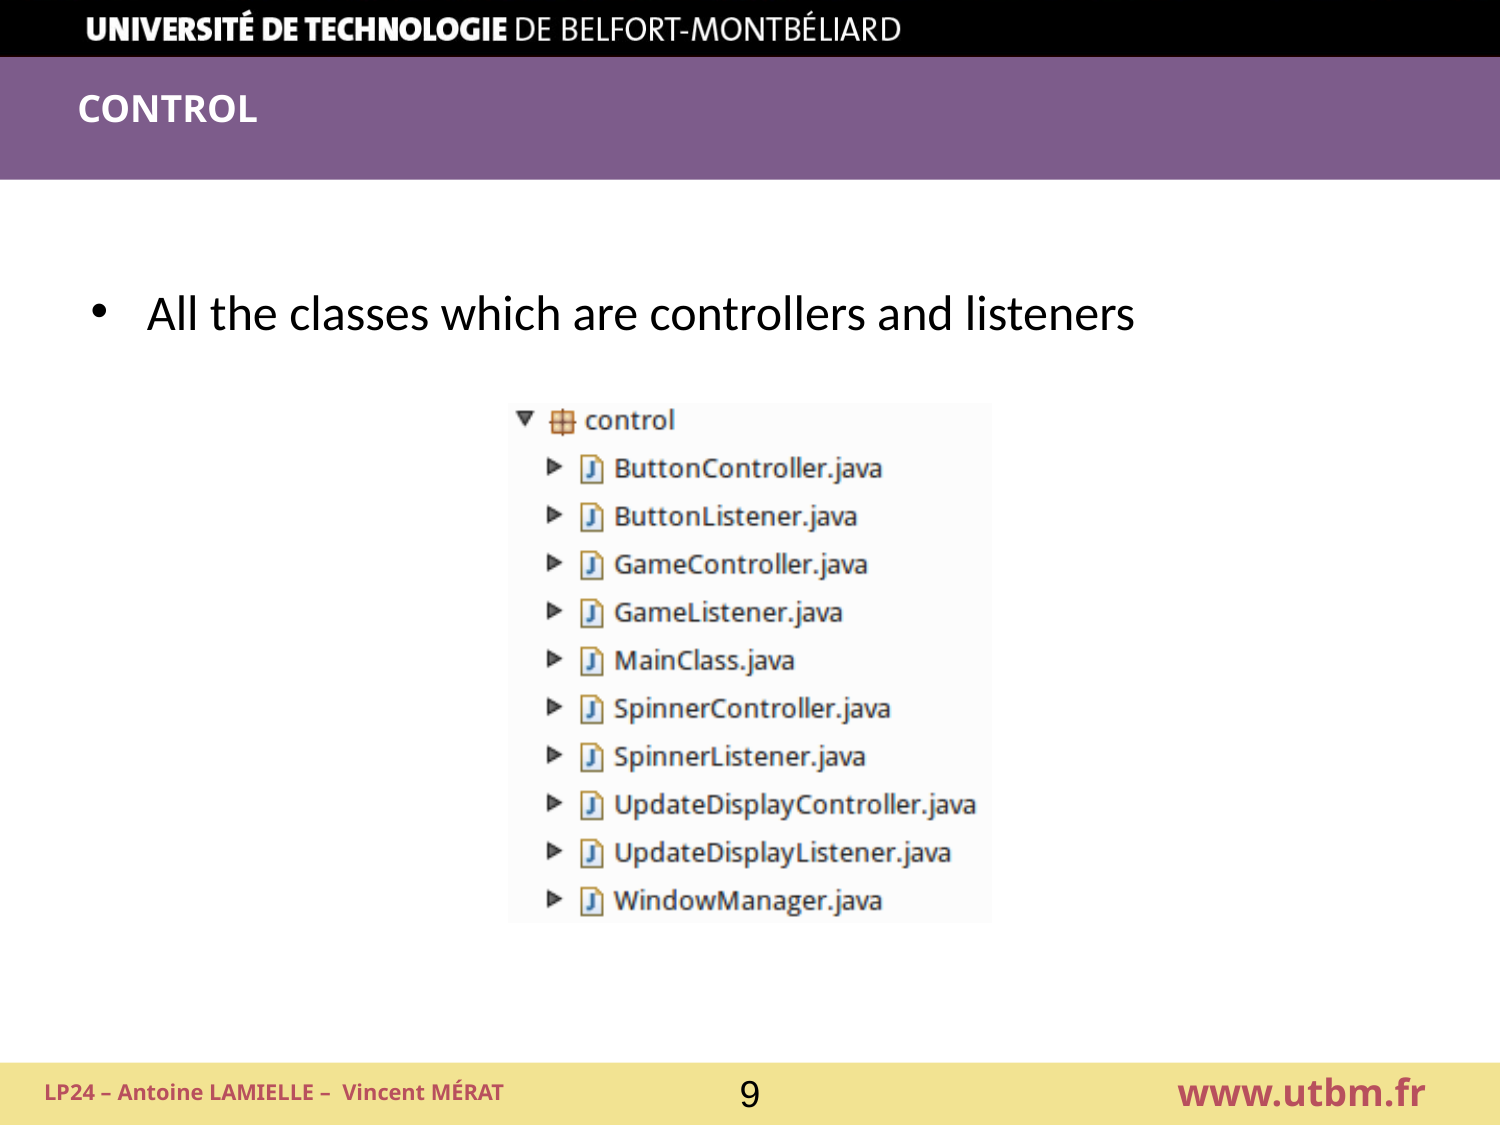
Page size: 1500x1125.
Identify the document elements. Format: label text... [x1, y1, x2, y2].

text_box [0, 57, 1500, 180]
text_box LP24 – Antoine LAMIELLE – Vincent MÉRAT [29, 1078, 591, 1112]
picture [0, 0, 1500, 57]
picture [508, 403, 992, 923]
text_box All the classes which are controllers and listeners [90, 280, 1439, 401]
text_box CONTROL [62, 78, 1288, 138]
text_box <number> [0, 1062, 1500, 1123]
